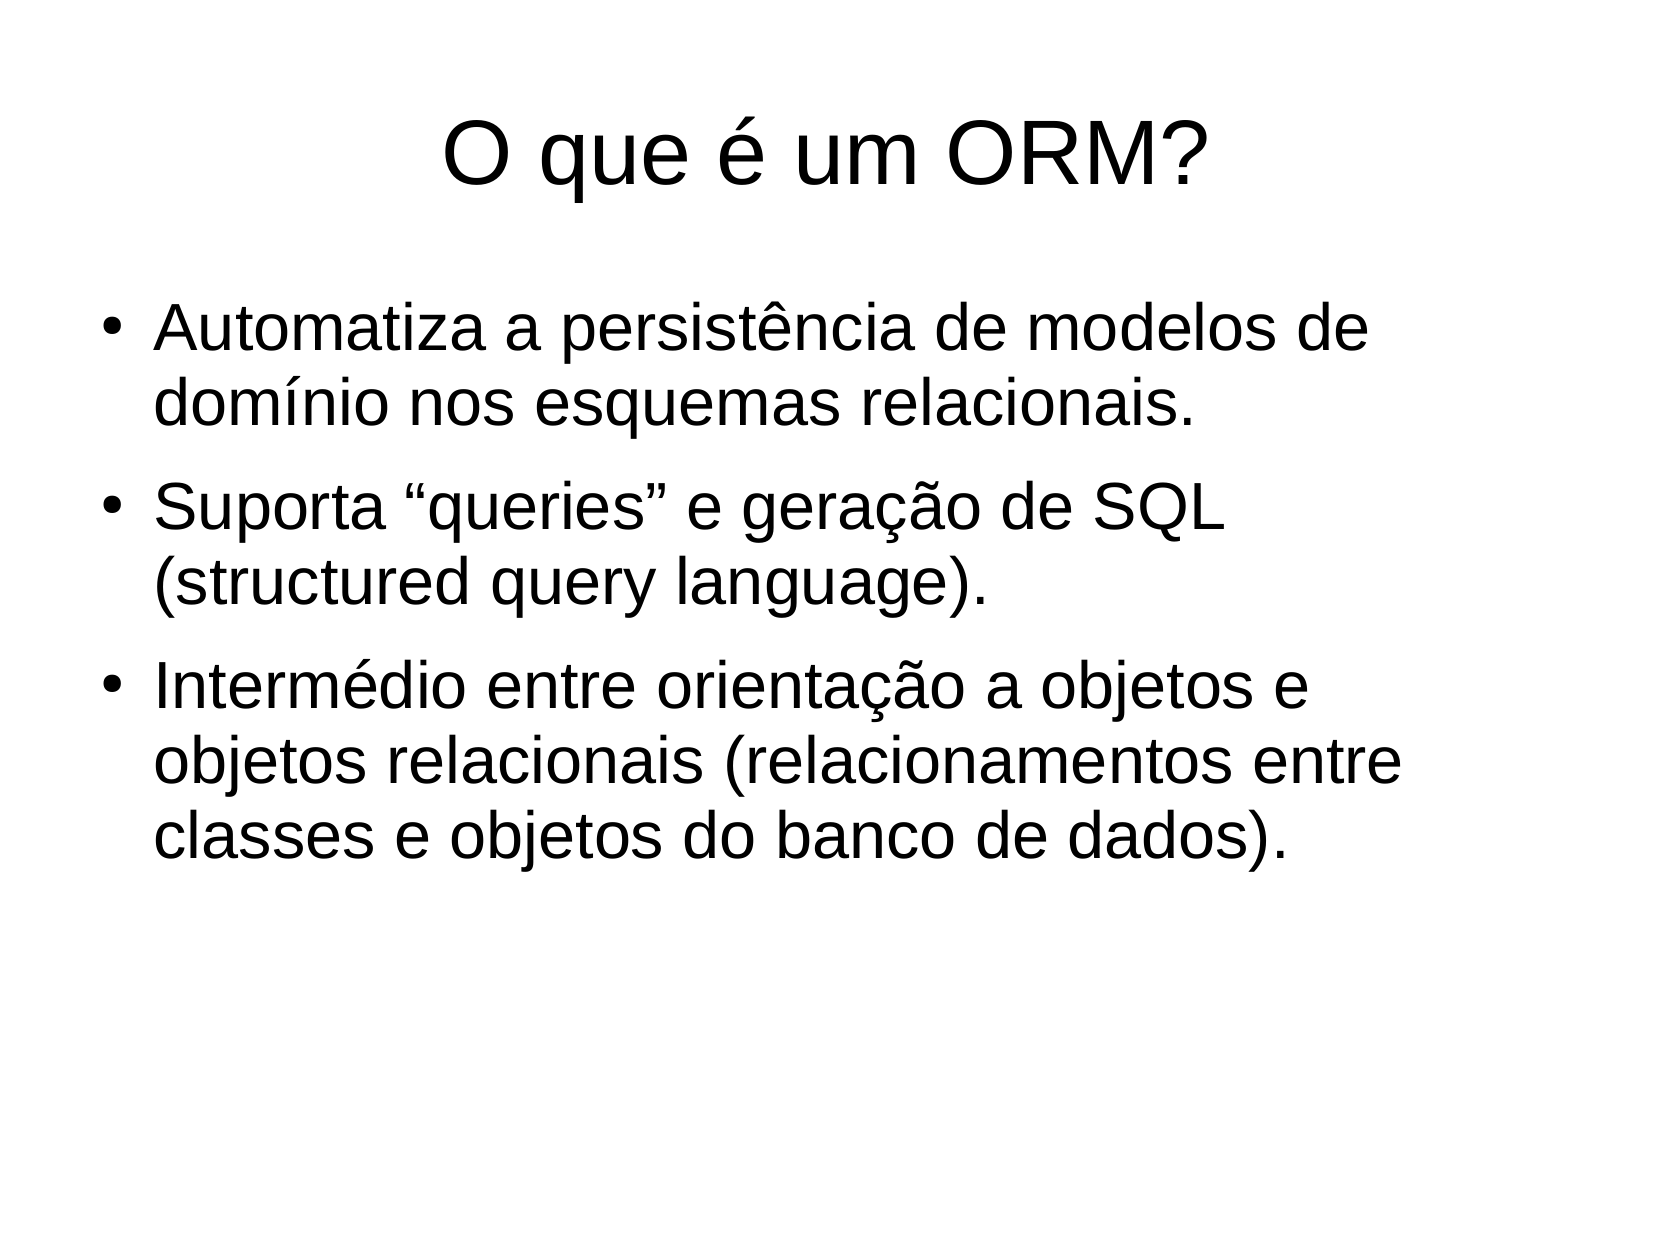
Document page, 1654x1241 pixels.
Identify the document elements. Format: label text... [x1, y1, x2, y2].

title O que é um ORM? [82, 49, 1571, 257]
list Automatiza a persistência de modelos de domínio nos esquemas relacionais. Suporta “queries” e geração de SQL (structured query language). Intermédio entre orientação a objetos e objetos relacionais (relacionamentos entre classes e objetos do banco de dados). [82, 290, 1538, 1010]
